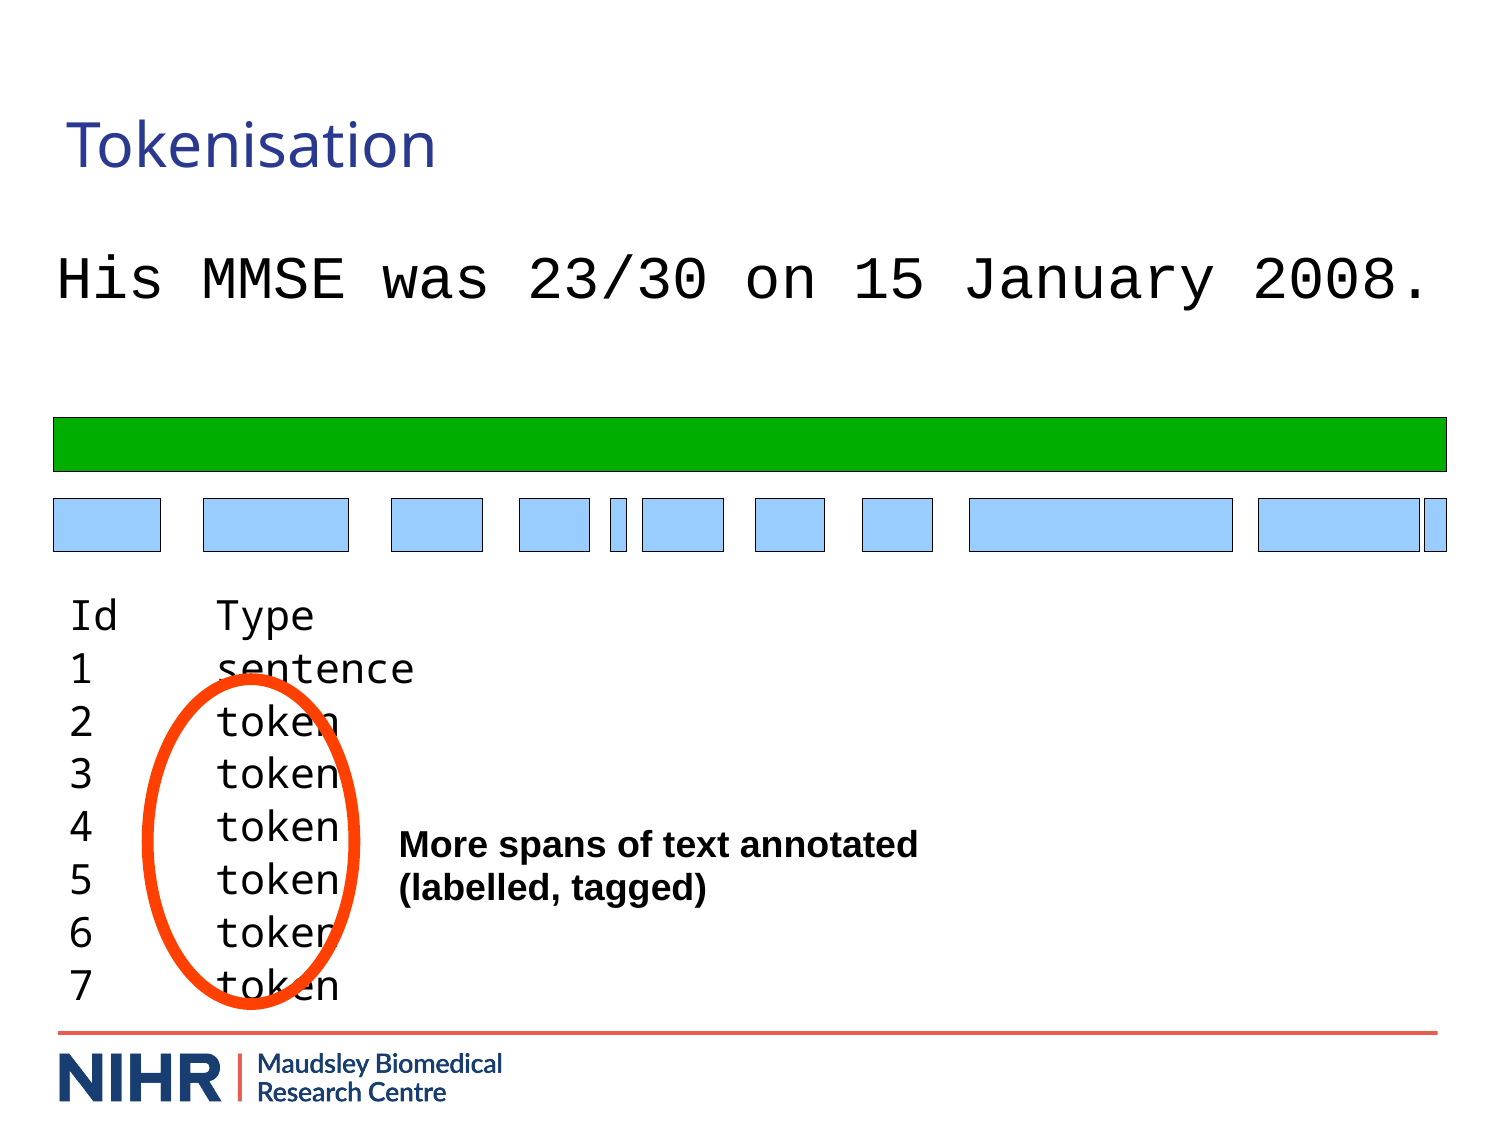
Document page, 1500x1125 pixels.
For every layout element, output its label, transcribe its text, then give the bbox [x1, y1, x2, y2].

text_box Id Type 1 sentence 2 token 3 token 4 token 5 token 6 token 7 token [53, 580, 1468, 1042]
text_box [391, 498, 483, 552]
text_box [1258, 498, 1420, 552]
text_box [203, 498, 349, 552]
title Tokenisation [51, 89, 1449, 223]
text_box [862, 498, 933, 552]
text_box [53, 498, 161, 552]
text_box More spans of text annotated (labelled, tagged) [383, 816, 1254, 958]
text_box [519, 498, 590, 552]
text_box [755, 498, 825, 552]
text_box [53, 417, 1447, 472]
text_box [610, 498, 627, 552]
text_box His MMSE was 23/30 on 15 January 2008. [41, 241, 1457, 341]
text_box [642, 498, 724, 552]
text_box [969, 498, 1233, 552]
picture [29, 1018, 531, 1125]
text_box [1424, 498, 1447, 552]
